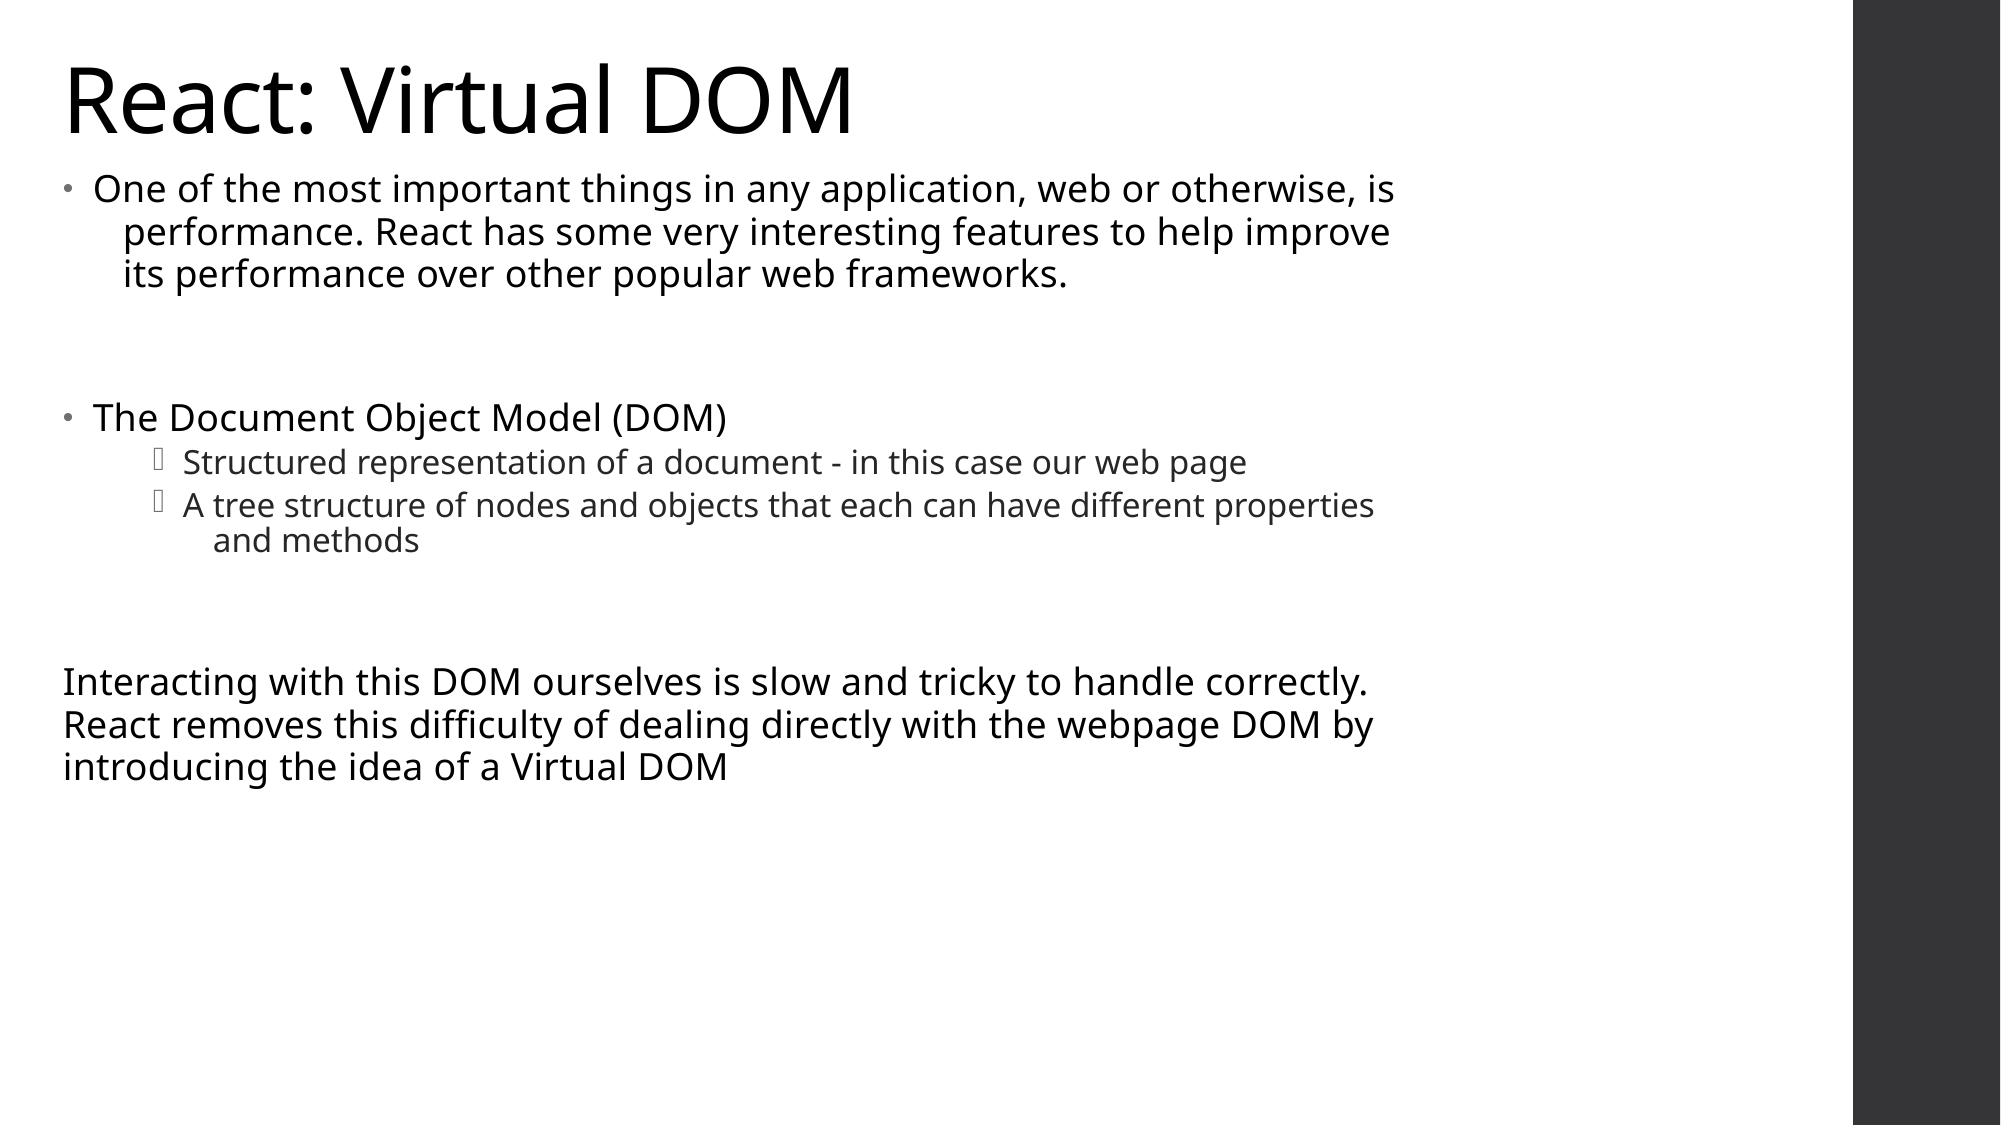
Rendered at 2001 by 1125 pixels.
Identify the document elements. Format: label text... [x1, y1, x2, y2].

text_box React: Virtual DOM [47, 45, 1638, 161]
list One of the most important things in any application, web or otherwise, is performance. React has some very interesting features to help improve its performance over other popular web frameworks. The Document Object Model (DOM) Structured representation of a document - in this case our web page A tree structure of nodes and objects that each can have different properties and methods Interacting with this DOM ourselves is slow and tricky to handle correctly. React removes this difficulty of dealing directly with the webpage DOM by introducing the idea of a Virtual DOM [47, 161, 1458, 974]
